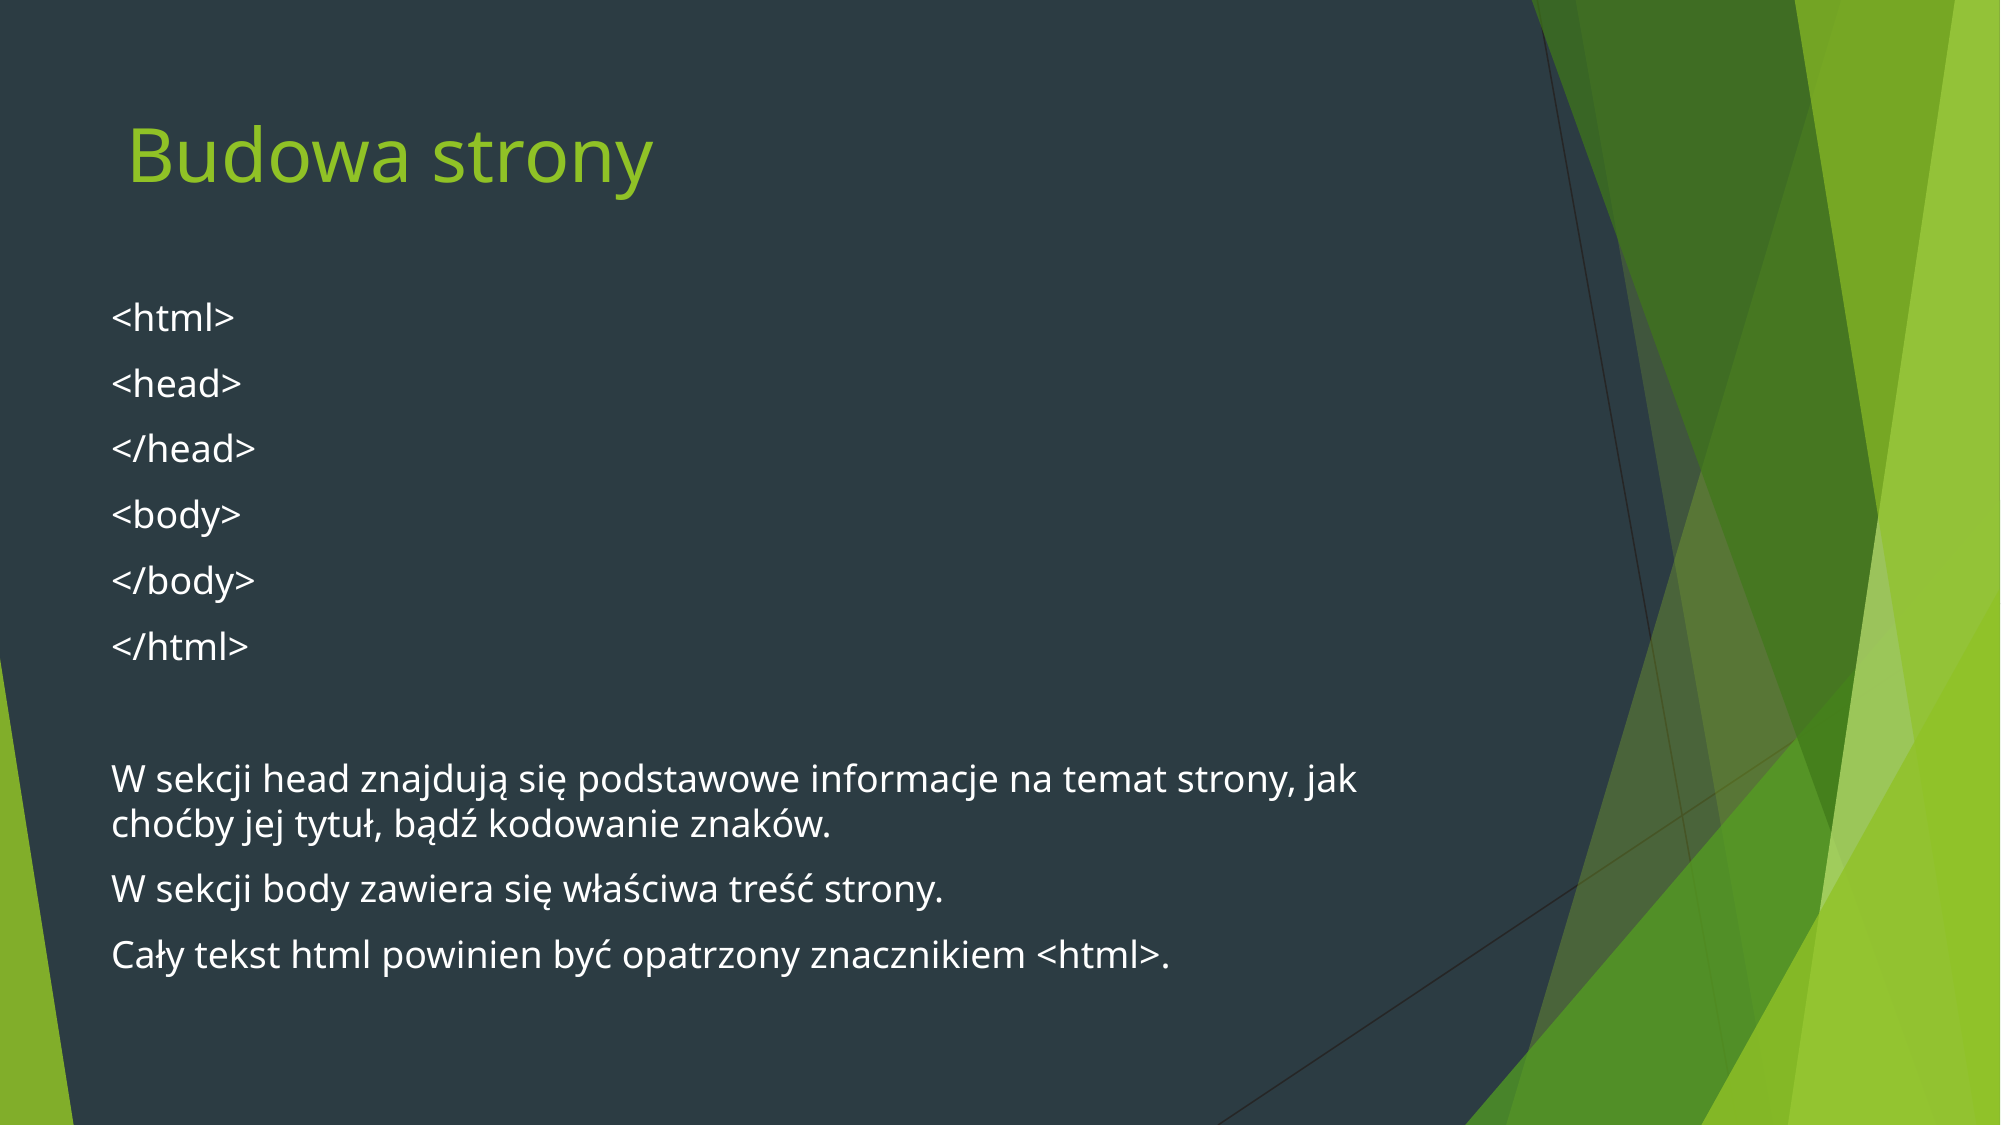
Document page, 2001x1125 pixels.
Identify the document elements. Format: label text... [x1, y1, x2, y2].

title Budowa strony [111, 99, 1522, 317]
list <html> <head> </head> <body> </body> </html> W sekcji head znajdują się podstawowe informacje na temat strony, jak choćby jej tytuł, bądź kodowanie znaków. W sekcji body zawiera się właściwa treść strony. Cały tekst html powinien być opatrzony znacznikiem <html>. [95, 286, 1507, 1028]
